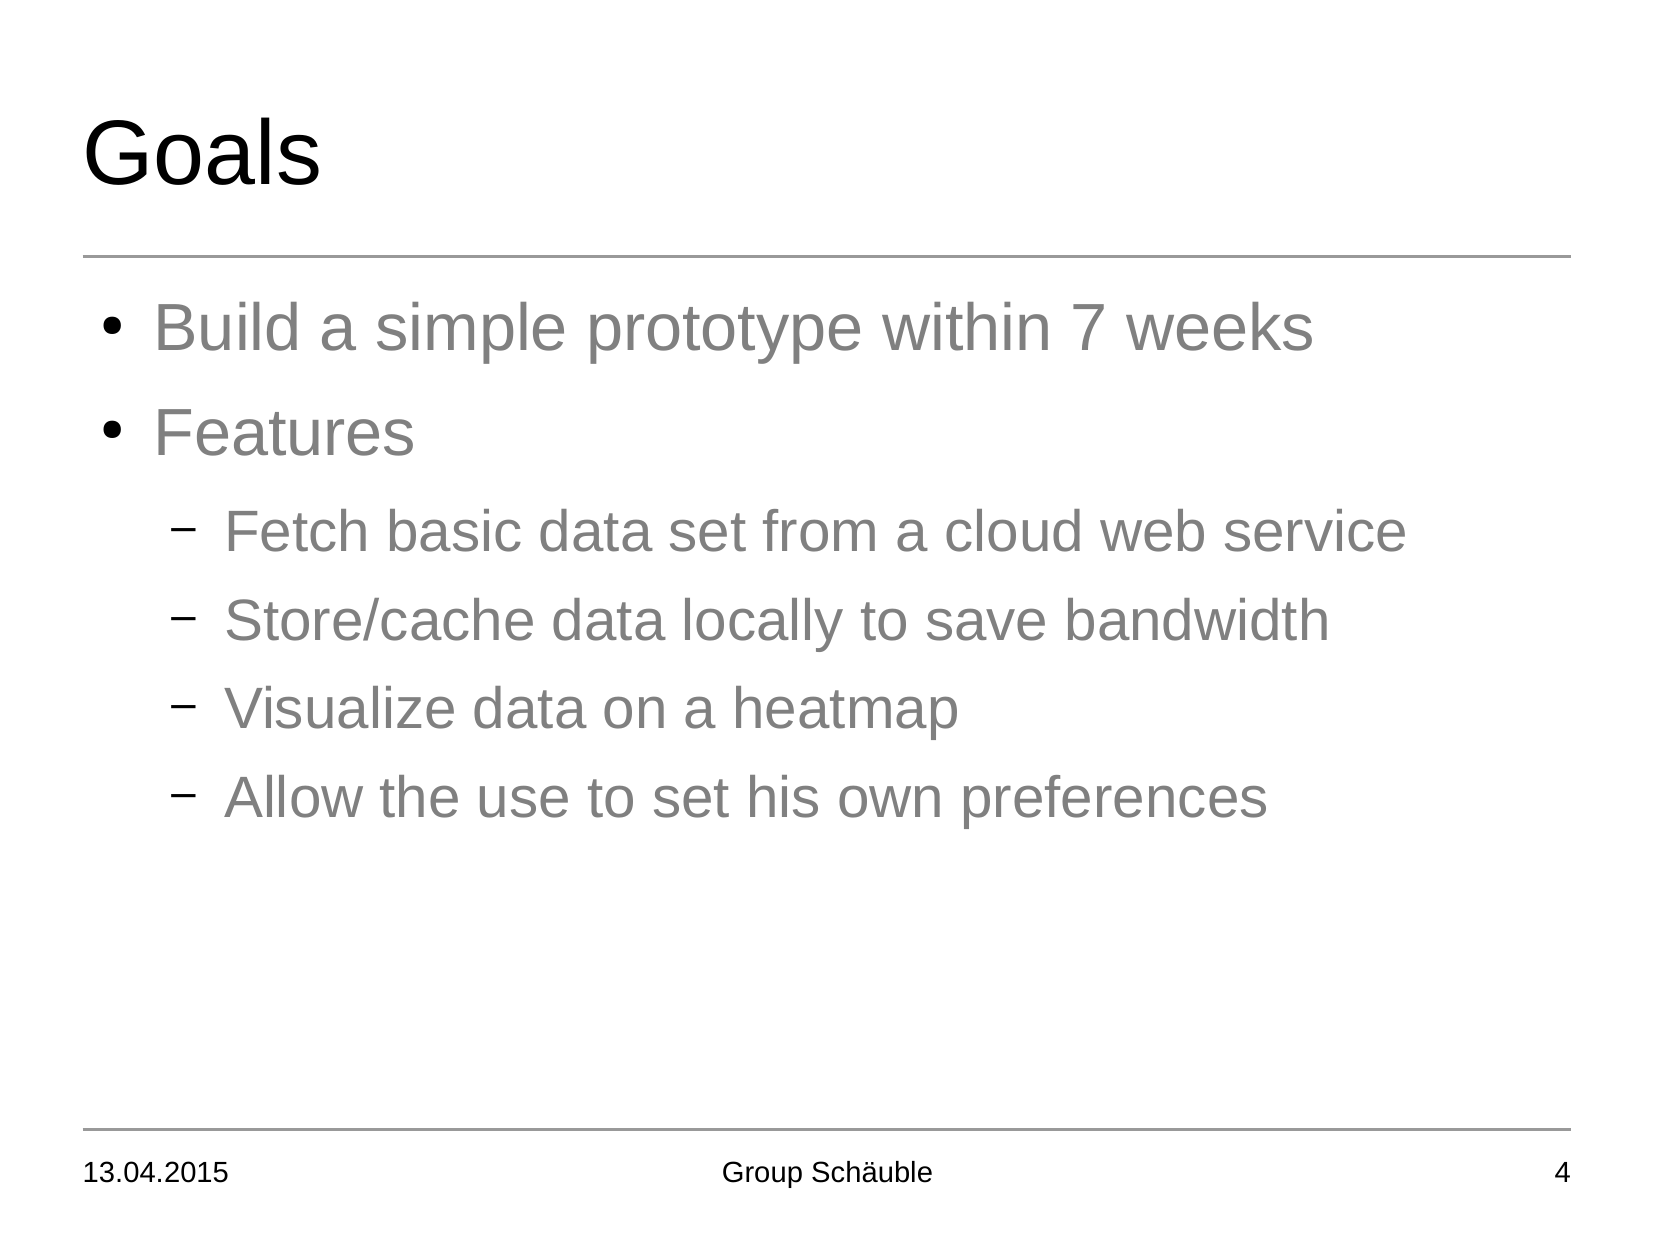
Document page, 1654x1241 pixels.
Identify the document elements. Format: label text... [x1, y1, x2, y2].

title Goals [82, 49, 1571, 257]
list Build a simple prototype within 7 weeks Features Fetch basic data set from a cloud web service Store/cache data locally to save bandwidth Visualize data on a heatmap Allow the use to set his own preferences [82, 290, 1571, 1010]
